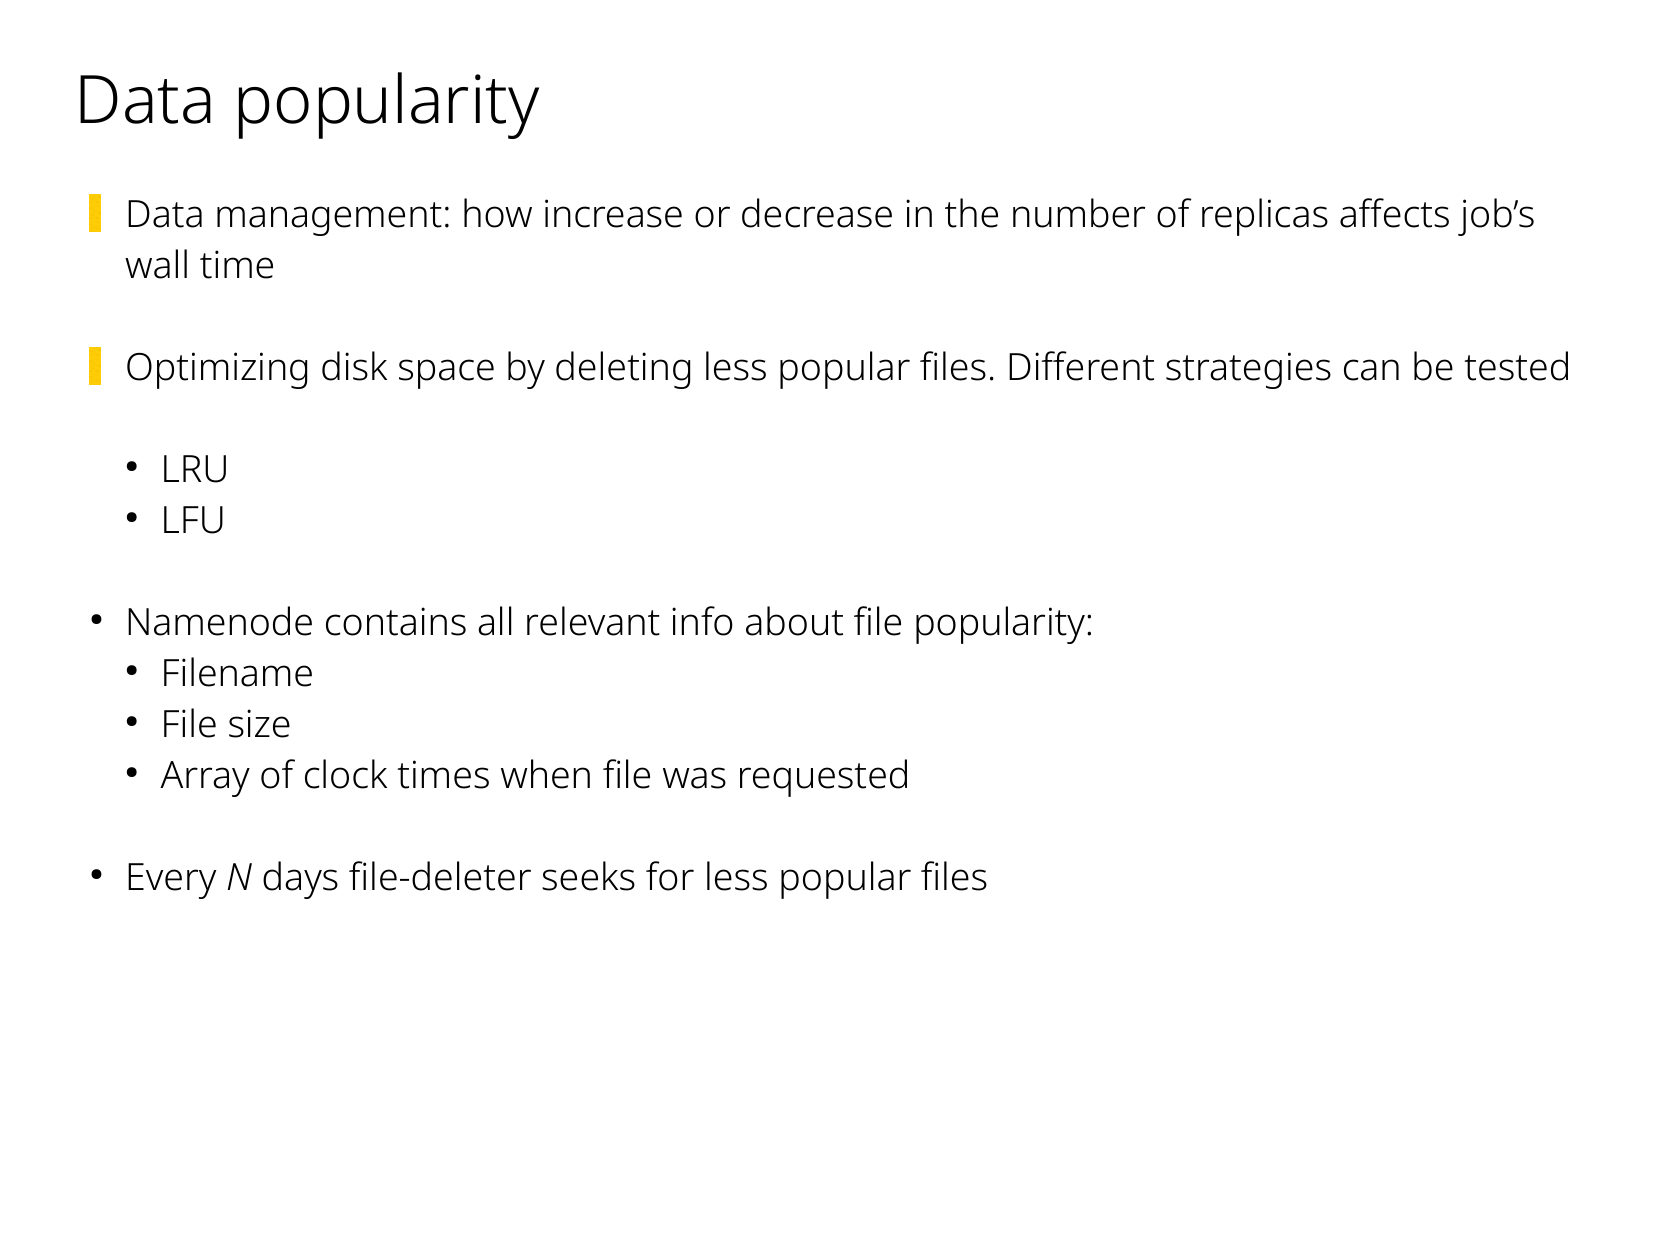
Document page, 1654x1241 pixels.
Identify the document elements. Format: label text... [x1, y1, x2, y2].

text_box Data management: how increase or decrease in the number of replicas affects job’s wall time Optimizing disk space by deleting less popular files. Different strategies can be tested LRU LFU Namenode contains all relevant info about file popularity: Filename File size Array of clock times when file was requested Every N days file-deleter seeks for less popular files [75, 180, 1606, 803]
text_box Data popularity [60, 45, 1591, 143]
